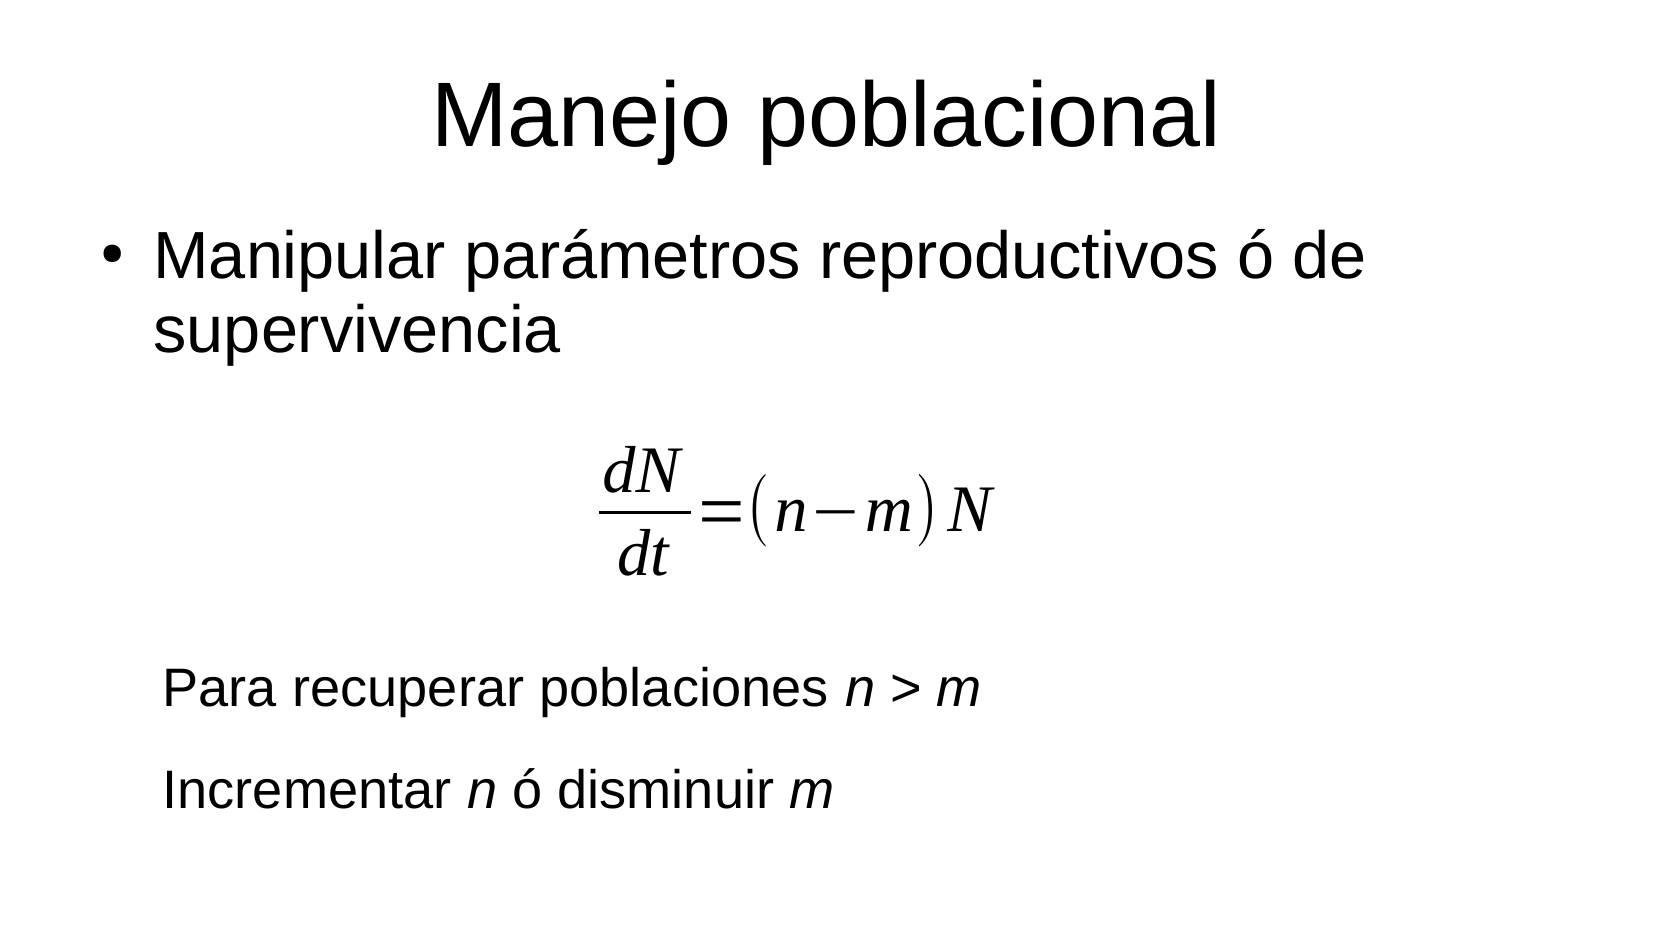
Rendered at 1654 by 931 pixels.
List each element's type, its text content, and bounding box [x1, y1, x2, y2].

text_box Para recuperar poblaciones n > m Incrementar n ó disminuir m [147, 649, 1388, 828]
title Manejo poblacional [82, 37, 1571, 193]
list Manipular parámetros reproductivos ó de supervivencia [82, 217, 1571, 758]
chart [589, 433, 1004, 591]
